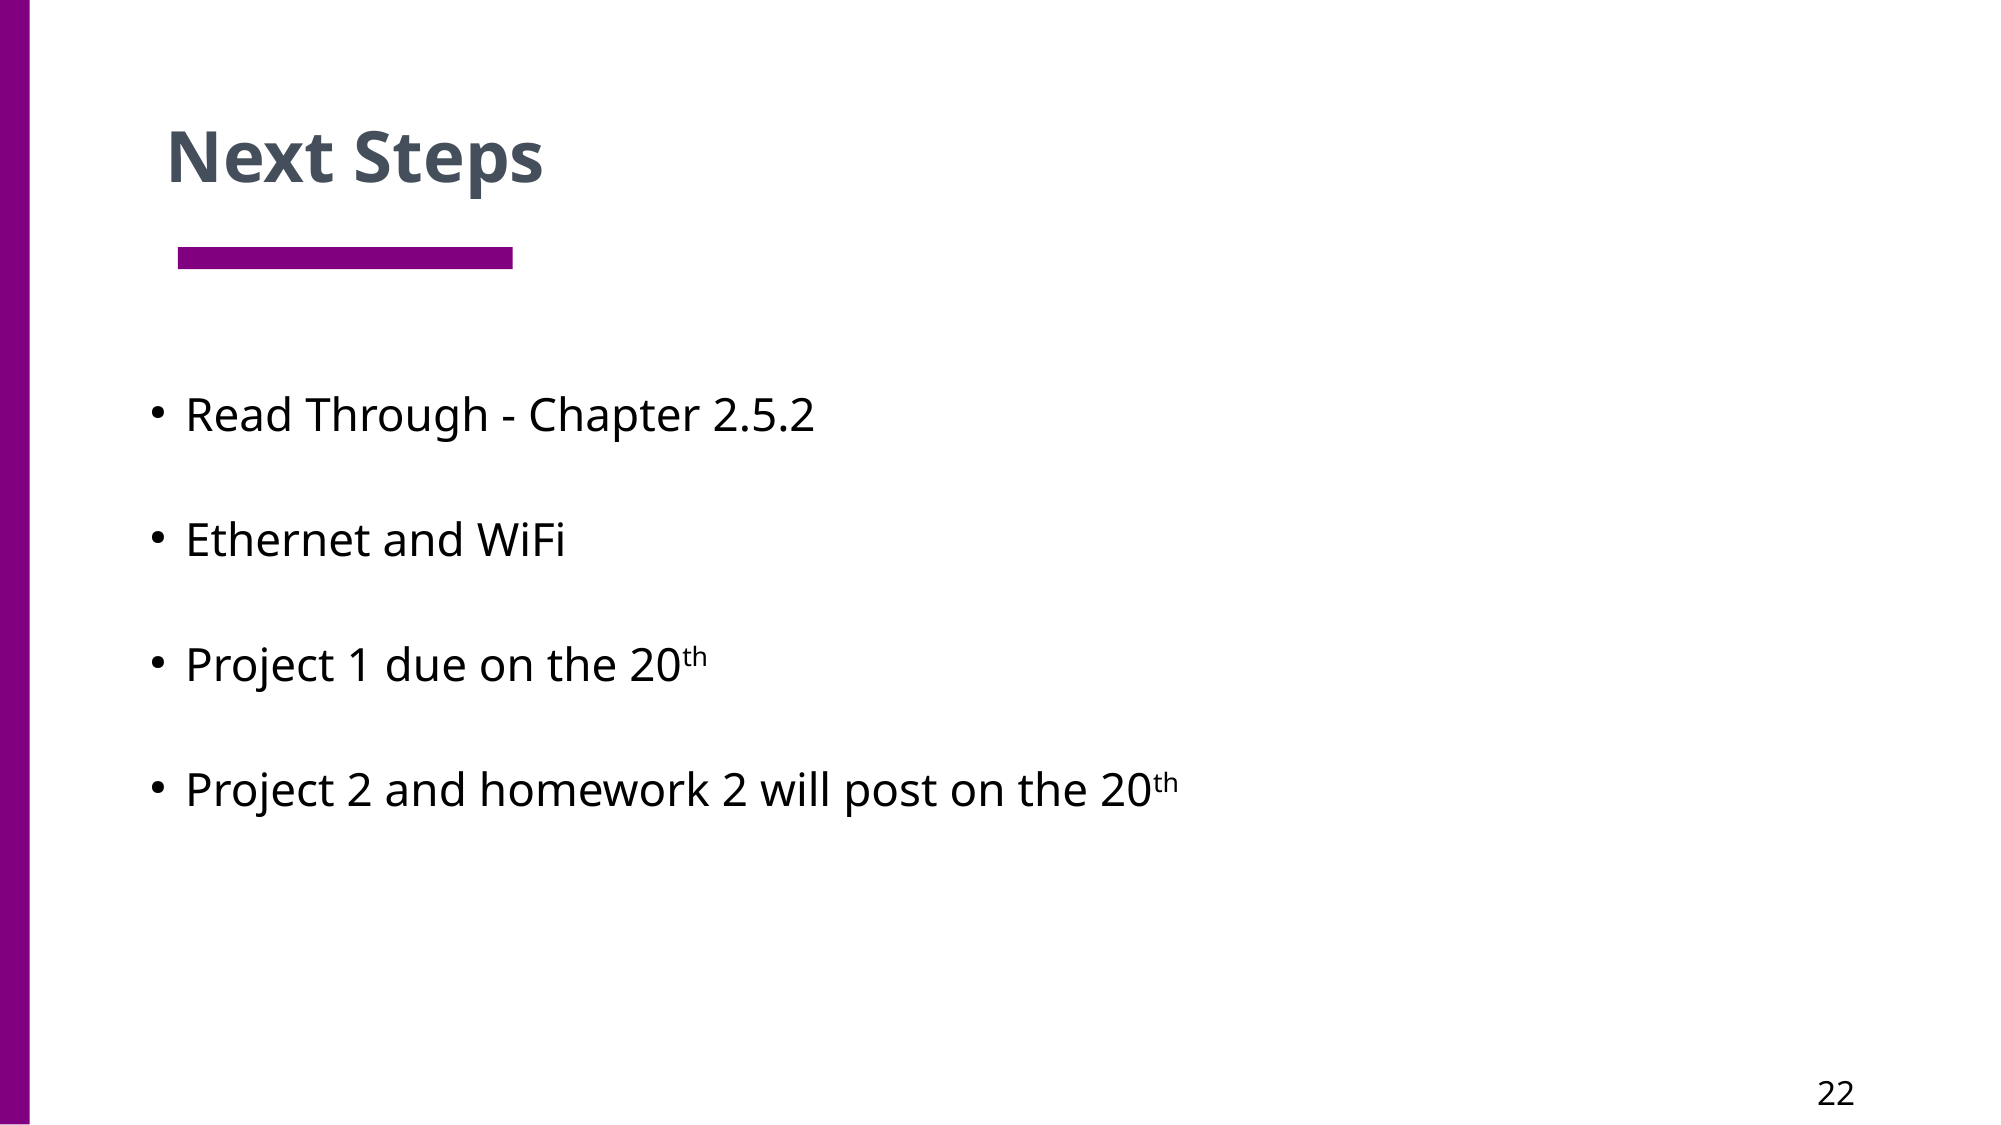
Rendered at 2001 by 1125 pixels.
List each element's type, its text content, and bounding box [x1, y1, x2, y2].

text_box Next Steps [151, 0, 1849, 212]
text_box Read Through - Chapter 2.5.2 Ethernet and WiFi Project 1 due on the 20th Project 2 and homework 2 will post on the 20th [135, 375, 1741, 1004]
